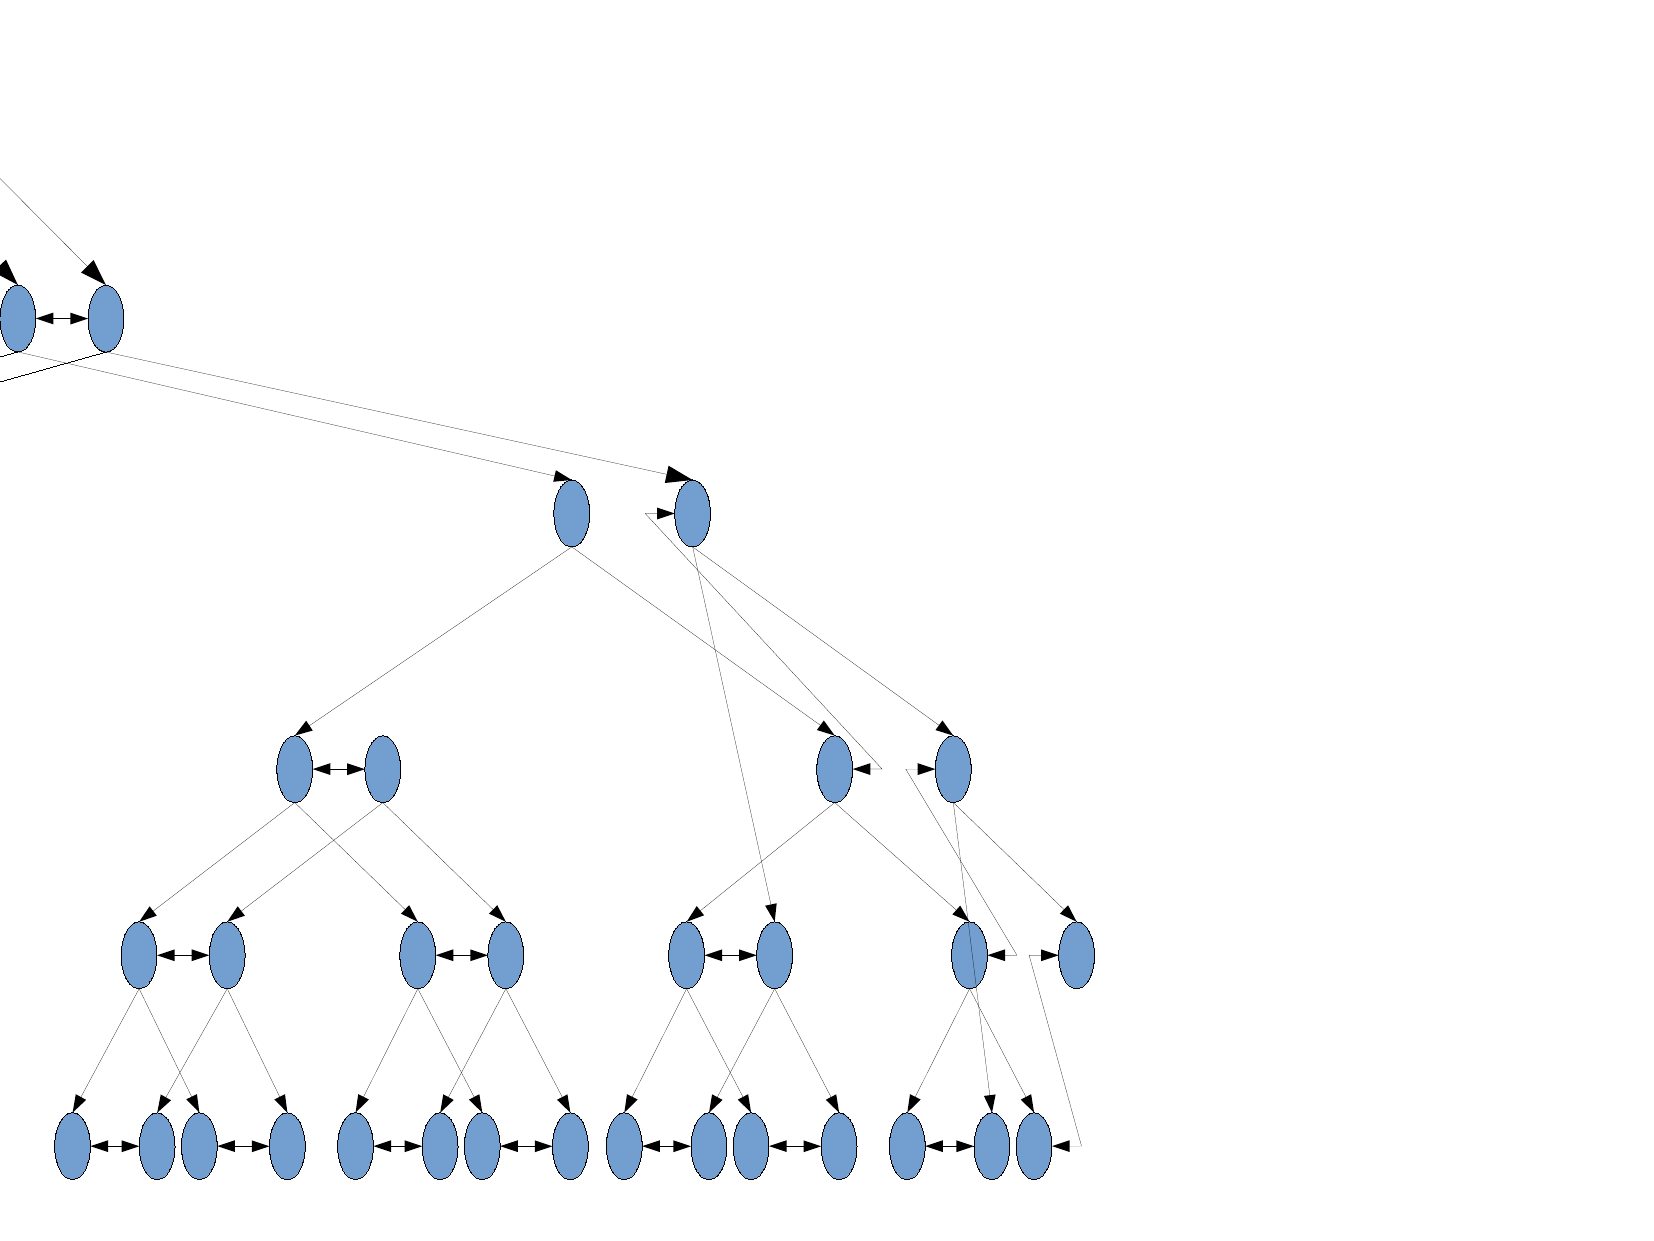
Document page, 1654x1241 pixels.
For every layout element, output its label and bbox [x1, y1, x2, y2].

text_box [733, 1112, 769, 1180]
text_box [969, 921, 988, 986]
text_box [935, 735, 972, 803]
text_box [816, 735, 853, 803]
text_box [756, 921, 793, 989]
text_box [139, 1112, 176, 1180]
text_box [1016, 1112, 1052, 1180]
text_box [269, 1112, 306, 1180]
text_box [276, 735, 313, 803]
text_box [668, 921, 705, 989]
text_box [181, 1112, 218, 1180]
text_box [0, 284, 36, 352]
text_box [552, 1112, 589, 1180]
text_box [553, 479, 590, 547]
text_box [209, 921, 246, 989]
text_box [121, 921, 157, 989]
text_box [487, 921, 524, 989]
text_box [364, 735, 401, 803]
text_box [1058, 921, 1095, 989]
text_box [951, 922, 976, 989]
text_box [422, 1112, 459, 1180]
text_box [54, 1112, 91, 1180]
text_box [974, 1112, 1010, 1180]
text_box [464, 1112, 501, 1180]
text_box [821, 1112, 858, 1180]
text_box [88, 285, 124, 352]
text_box [889, 1112, 926, 1180]
text_box [337, 1112, 374, 1180]
text_box [691, 1112, 727, 1180]
text_box [606, 1112, 643, 1180]
text_box [399, 921, 436, 989]
text_box [674, 480, 711, 547]
